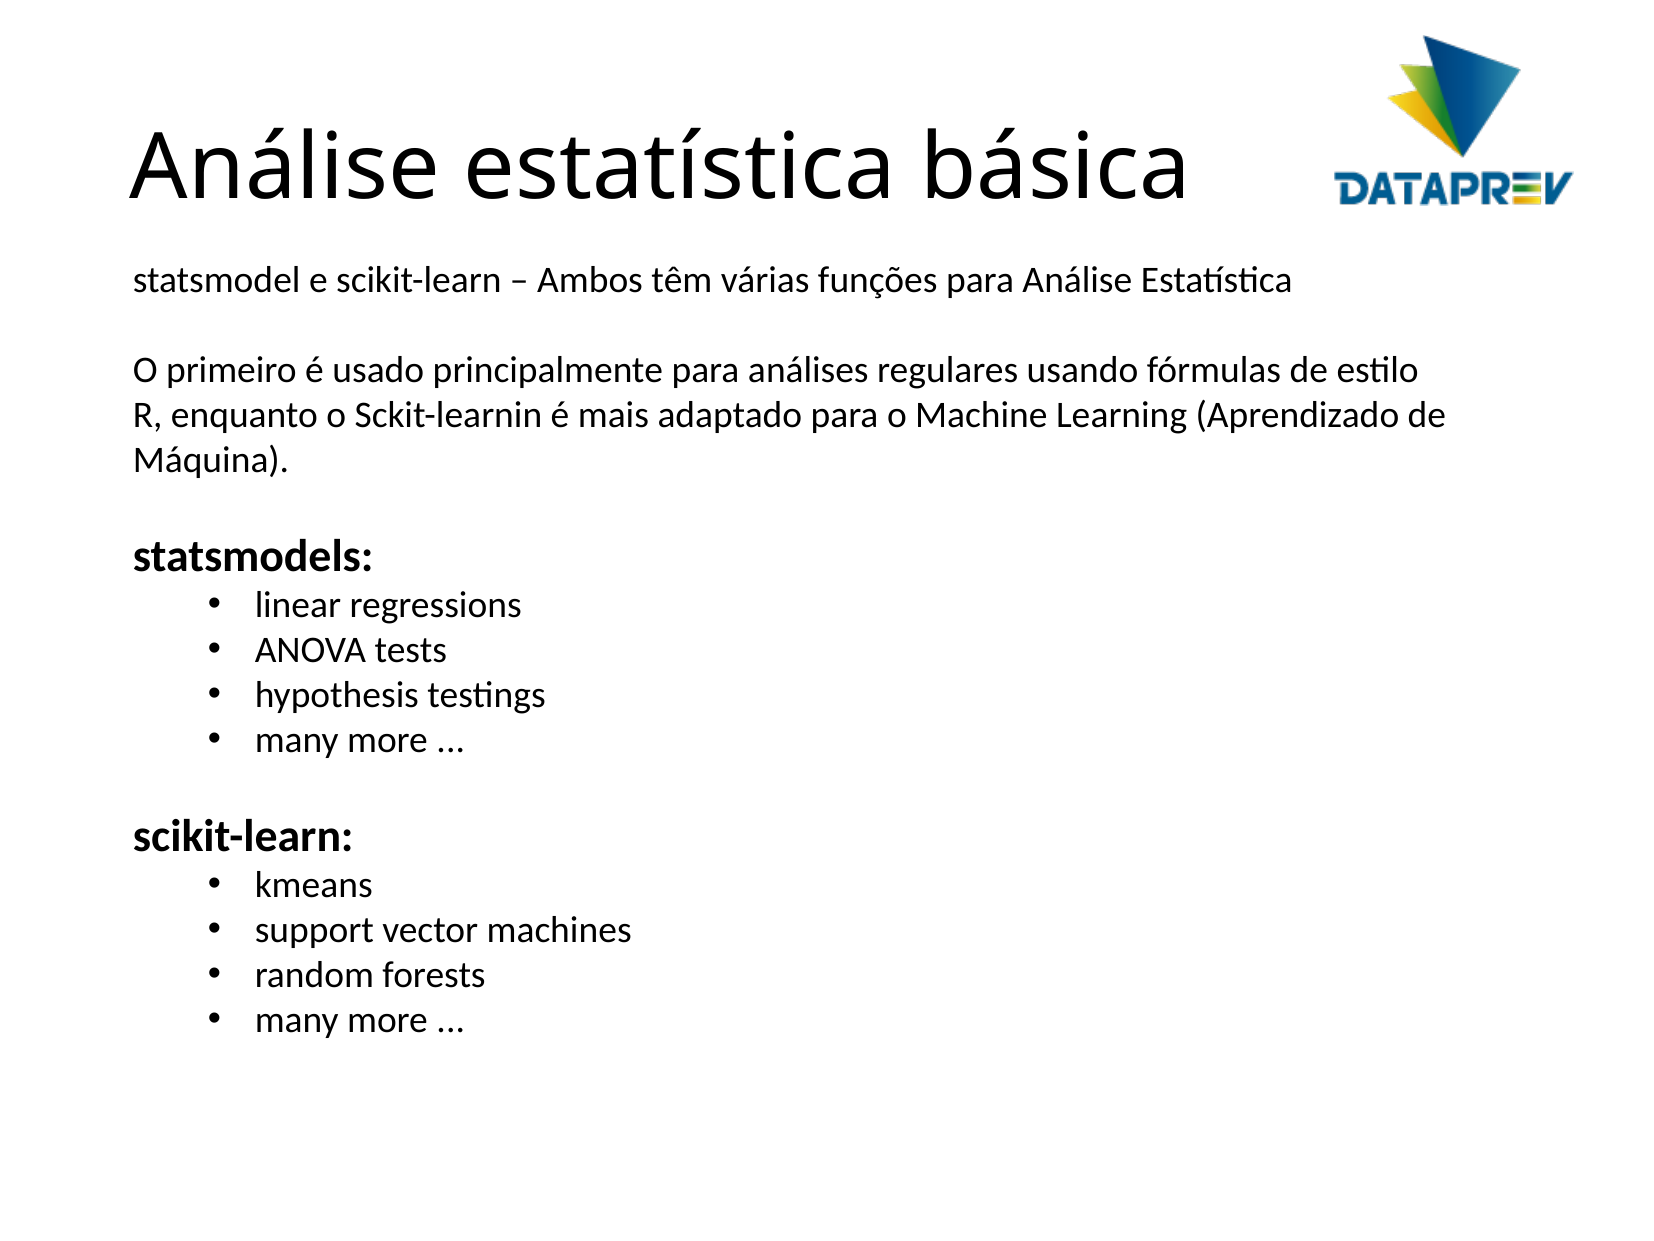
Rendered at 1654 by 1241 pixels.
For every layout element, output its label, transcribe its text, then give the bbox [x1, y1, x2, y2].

text_box statsmodel e scikit-learn – Ambos têm várias funções para Análise Estatística O primeiro é usado principalmente para análises regulares usando fórmulas de estilo R, enquanto o Sckit-learnin é mais adaptado para o Machine Learning (Aprendizado de Máquina). statsmodels: linear regressions ANOVA tests hypothesis testings many more ... scikit-learn: kmeans support vector machines random forests many more ... [118, 247, 1465, 1077]
picture [1334, 35, 1574, 206]
title Análise estatística básica [129, 108, 1306, 213]
